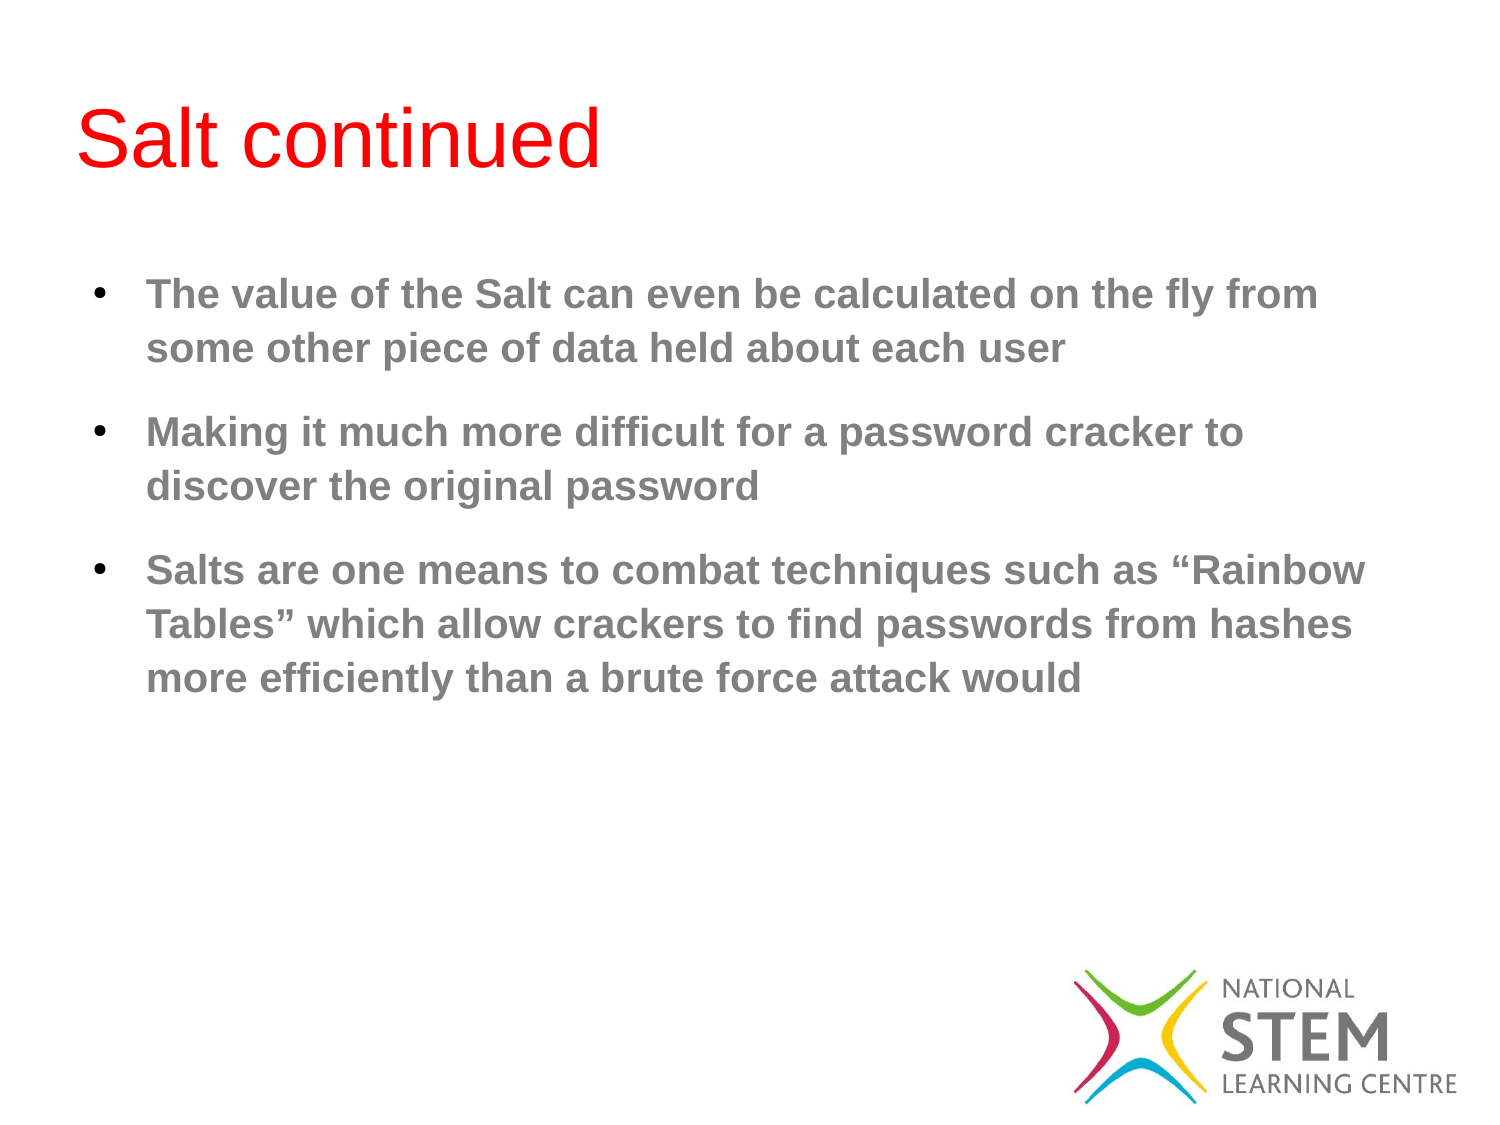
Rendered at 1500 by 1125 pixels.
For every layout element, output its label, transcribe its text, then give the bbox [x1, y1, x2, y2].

list The value of the Salt can even be calculated on the fly from some other piece of data held about each user Making it much more difficult for a password cracker to discover the original password Salts are one means to combat techniques such as “Rainbow Tables” which allow crackers to find passwords from hashes more efficiently than a brute force attack would [75, 263, 1425, 916]
picture [1057, 953, 1472, 1120]
title Salt continued [75, 44, 1425, 233]
